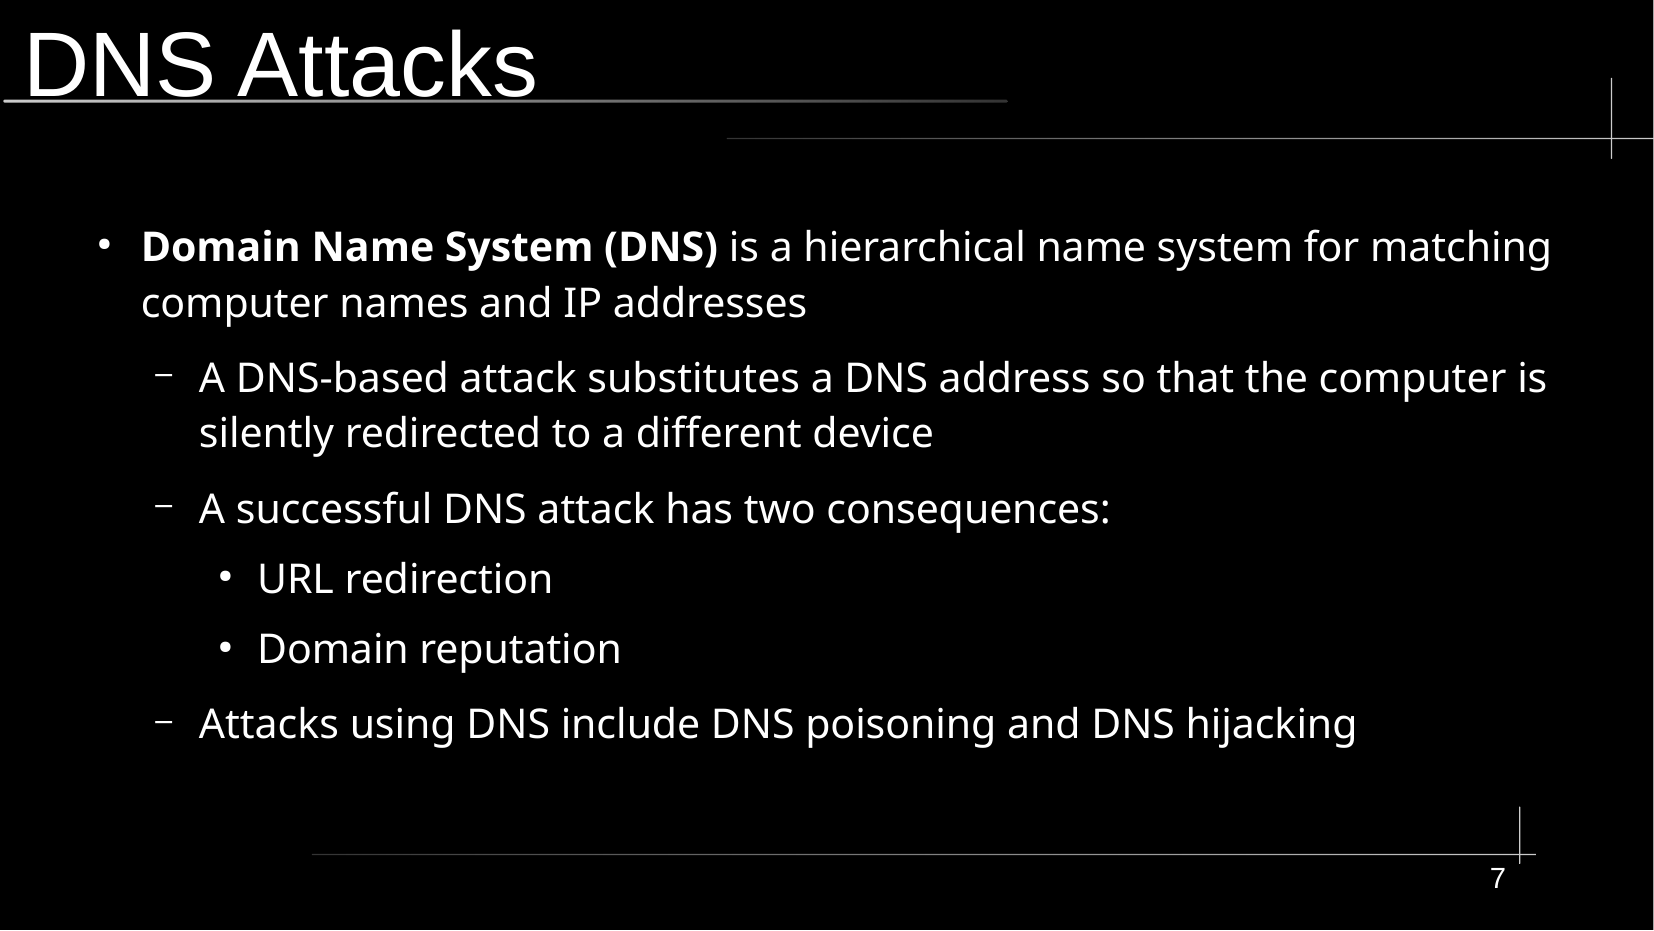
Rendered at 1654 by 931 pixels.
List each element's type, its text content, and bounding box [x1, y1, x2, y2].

list Domain Name System (DNS) is a hierarchical name system for matching computer names and IP addresses A DNS-based attack substitutes a DNS address so that the computer is silently redirected to a different device A successful DNS attack has two consequences: URL redirection Domain reputation Attacks using DNS include DNS poisoning and DNS hijacking [82, 217, 1571, 758]
title DNS Attacks [23, 11, 1589, 119]
